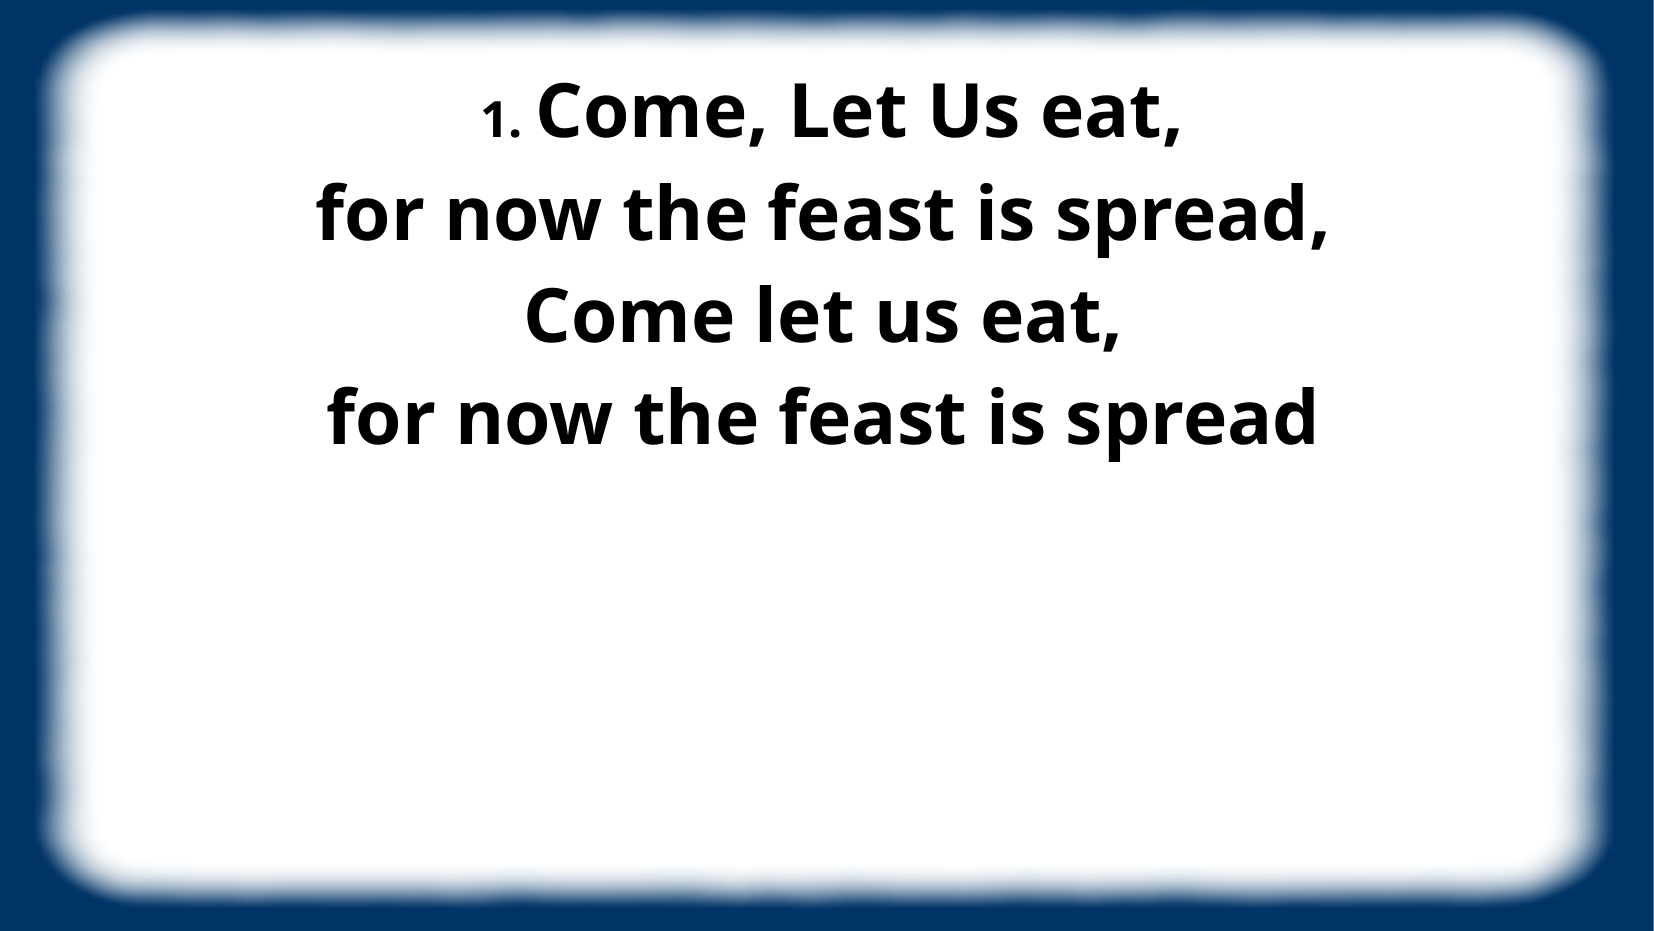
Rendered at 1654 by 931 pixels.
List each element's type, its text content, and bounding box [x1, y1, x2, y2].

text_box 1. Come, Let Us eat, for now the feast is spread, Come let us eat, for now the feast is spread [103, 50, 1544, 465]
picture [0, 0, 1654, 931]
